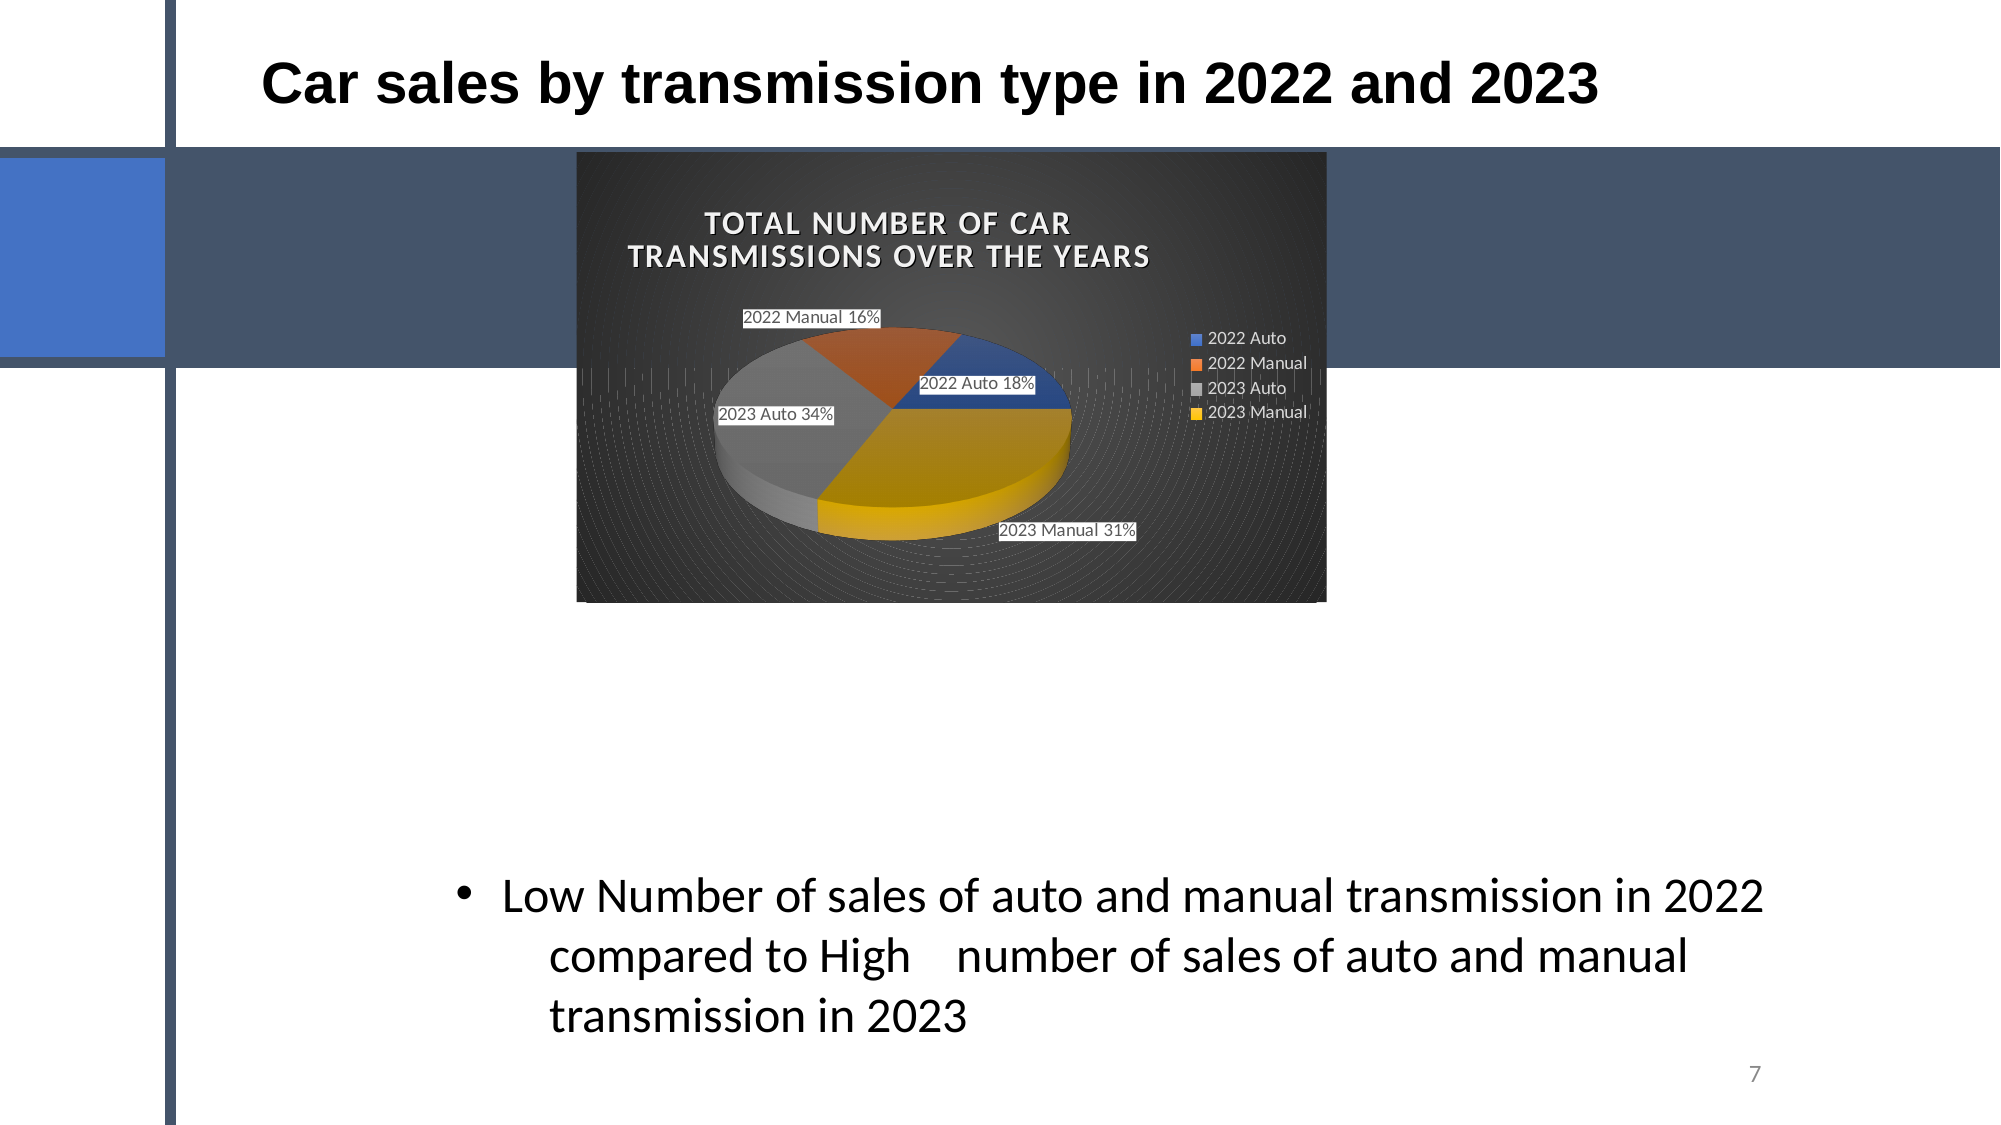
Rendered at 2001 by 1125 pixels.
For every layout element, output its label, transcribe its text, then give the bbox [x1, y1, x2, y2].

text_box [1733, 1035, 1895, 1111]
chart [576, 152, 1327, 603]
title Car sales by transmission type in 2022 and 2023 [246, 45, 1797, 153]
text_box Low Number of sales of auto and manual transmission in 2022 compared to High number of sales of auto and manual transmission in 2023 [440, 854, 1797, 1052]
